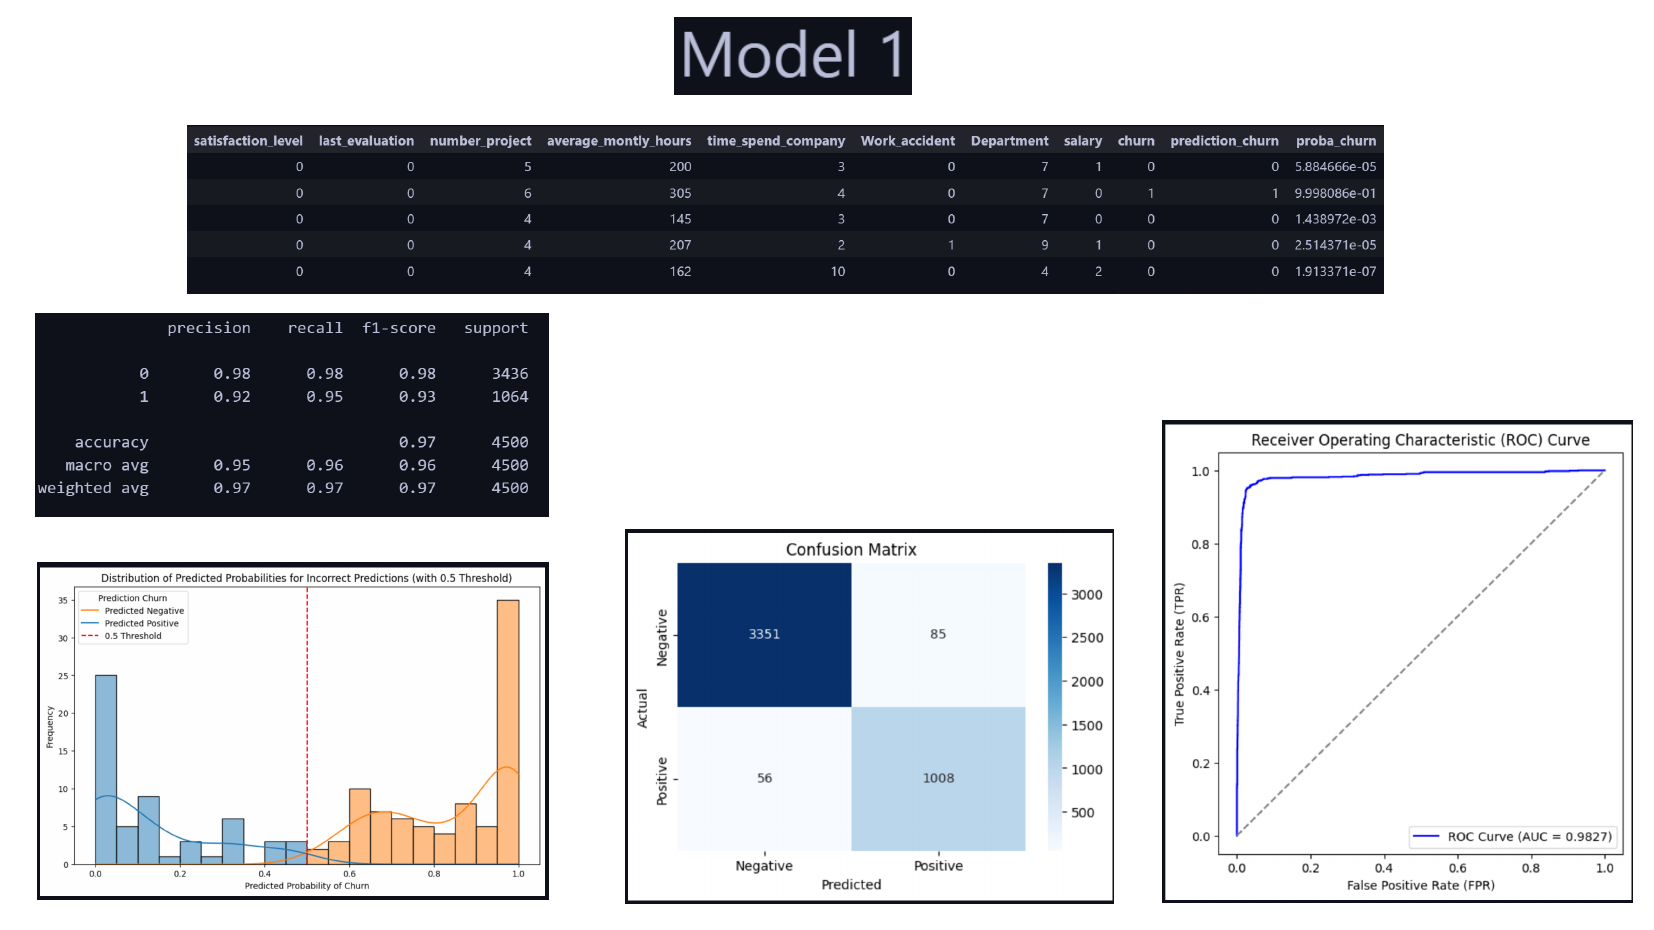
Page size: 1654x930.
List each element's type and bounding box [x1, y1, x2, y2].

picture [187, 125, 1384, 294]
picture [37, 562, 549, 901]
picture [674, 17, 912, 95]
picture [625, 529, 1114, 904]
picture [35, 313, 549, 518]
picture [1162, 420, 1633, 903]
